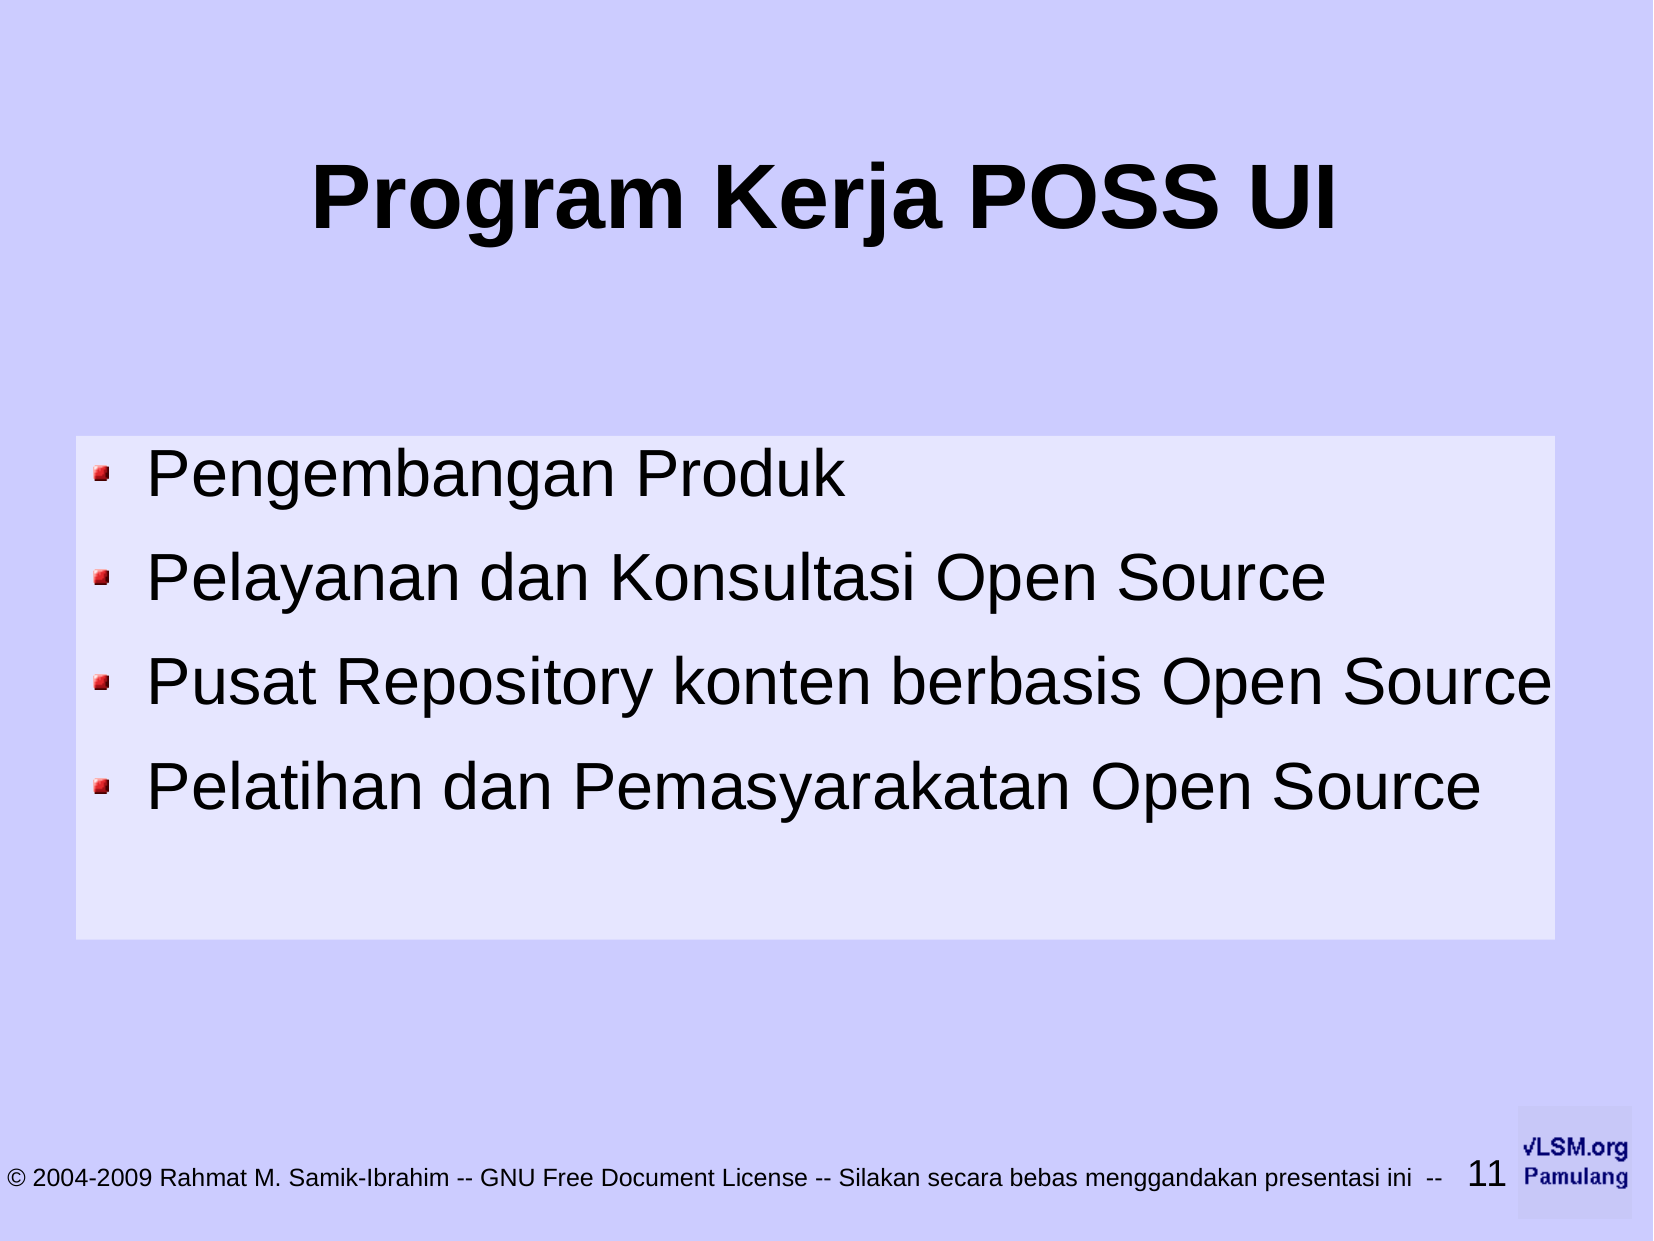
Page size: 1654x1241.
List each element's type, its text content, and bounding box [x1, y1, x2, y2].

list Pengembangan Produk Pelayanan dan Konsultasi Open Source Pusat Repository konten berbasis Open Source Pelatihan dan Pemasyarakatan Open Source [76, 435, 1555, 940]
title Program Kerja POSS UI [33, 137, 1618, 256]
picture [1518, 1106, 1632, 1219]
